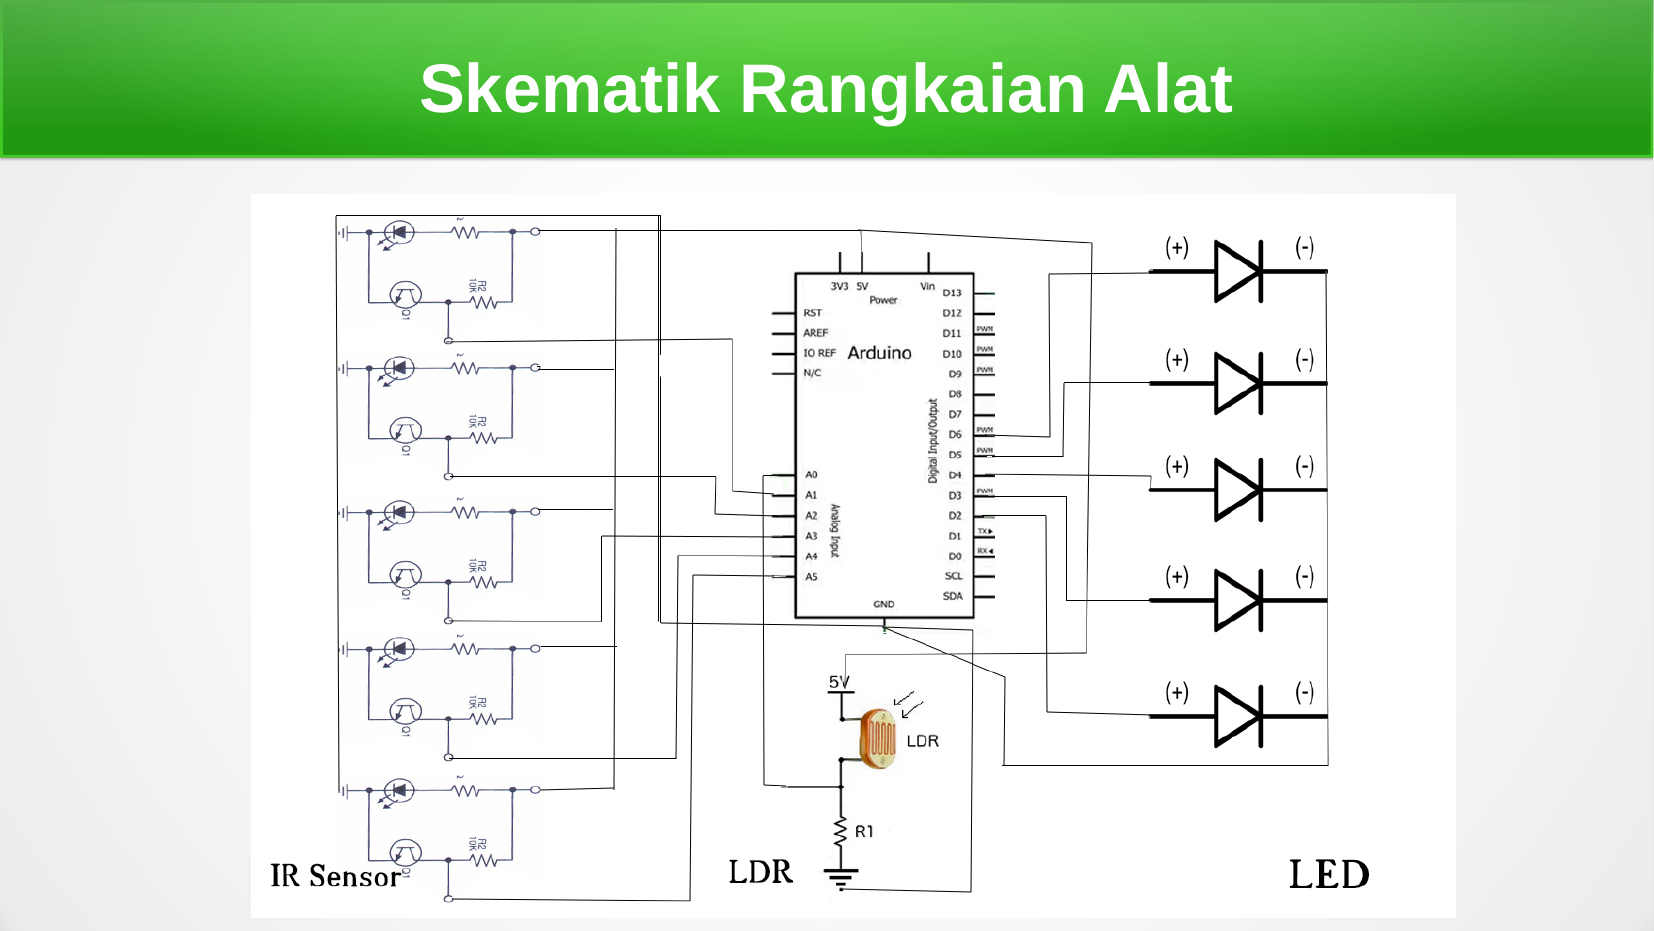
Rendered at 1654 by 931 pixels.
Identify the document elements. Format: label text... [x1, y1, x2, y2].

title Skematik Rangkaian Alat [82, 35, 1571, 142]
picture [251, 194, 1456, 918]
